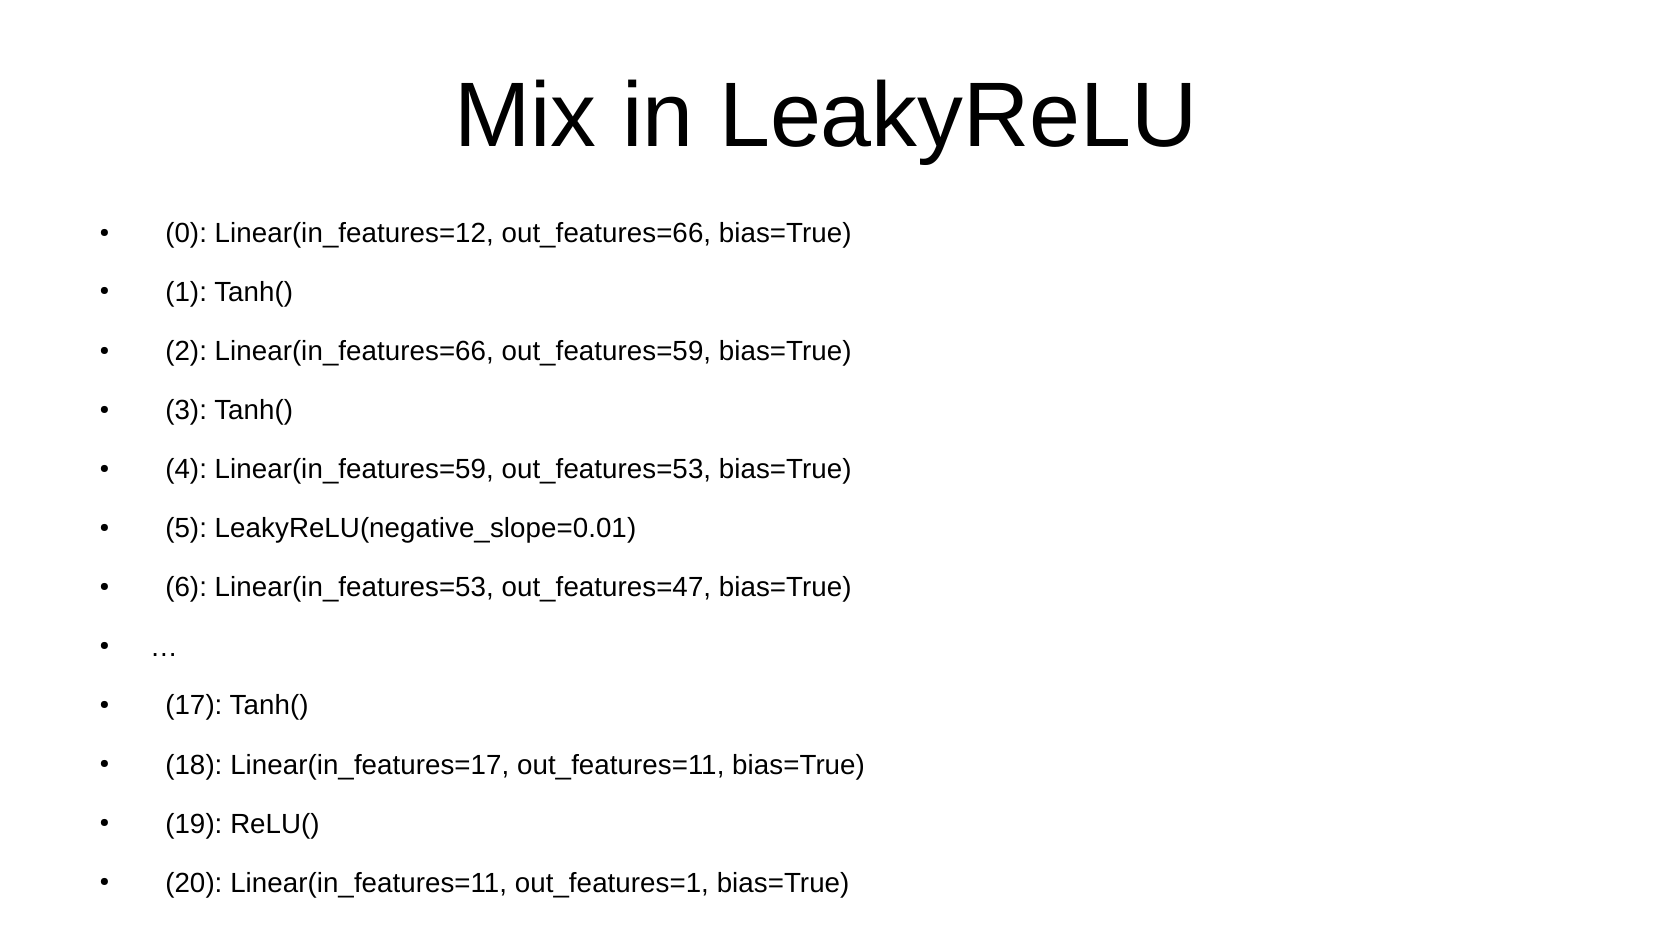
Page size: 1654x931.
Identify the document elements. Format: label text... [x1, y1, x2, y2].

list (0): Linear(in_features=12, out_features=66, bias=True) (1): Tanh() (2): Linear(in_features=66, out_features=59, bias=True) (3): Tanh() (4): Linear(in_features=59, out_features=53, bias=True) (5): LeakyReLU(negative_slope=0.01) (6): Linear(in_features=53, out_features=47, bias=True) … (17): Tanh() (18): Linear(in_features=17, out_features=11, bias=True) (19): ReLU() (20): Linear(in_features=11, out_features=1, bias=True) [82, 217, 1571, 901]
title Mix in LeakyReLU [82, 37, 1571, 193]
